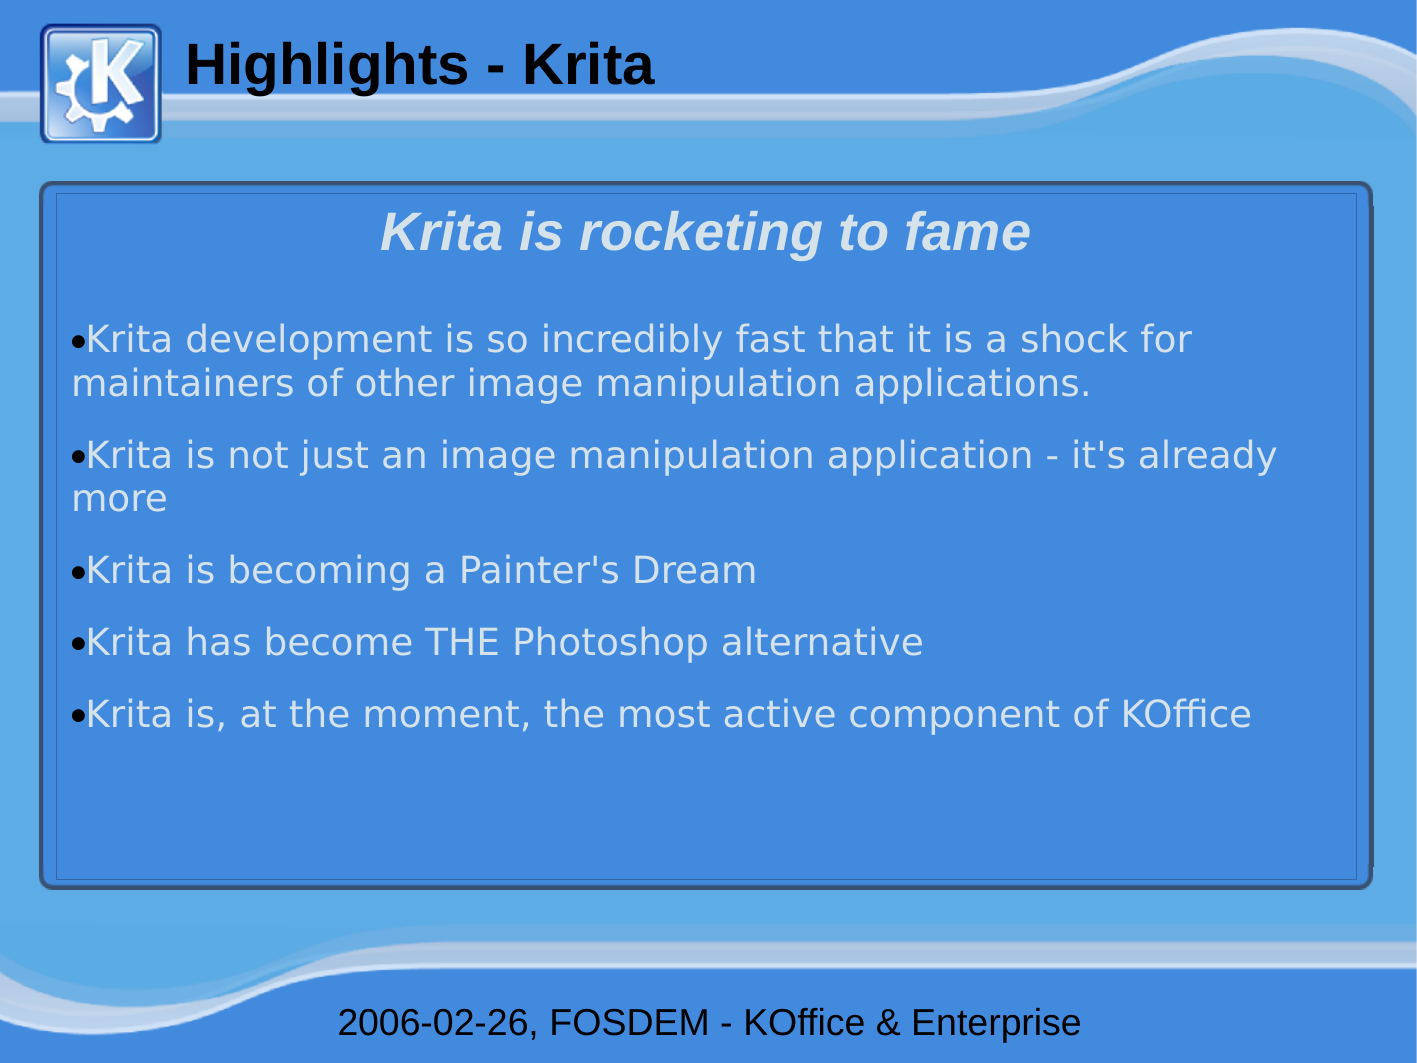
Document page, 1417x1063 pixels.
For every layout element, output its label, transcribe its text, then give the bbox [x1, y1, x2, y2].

text_box Highlights - Krita [170, 24, 1110, 102]
text_box Krita is rocketing to fame Krita development is so incredibly fast that it is a shock for maintainers of other image manipulation applications. Krita is not just an image manipulation application - it's already more Krita is becoming a Painter's Dream Krita has become THE Photoshop alternative Krita is, at the moment, the most active component of KOffice [56, 193, 1357, 880]
picture [0, 0, 1417, 1063]
